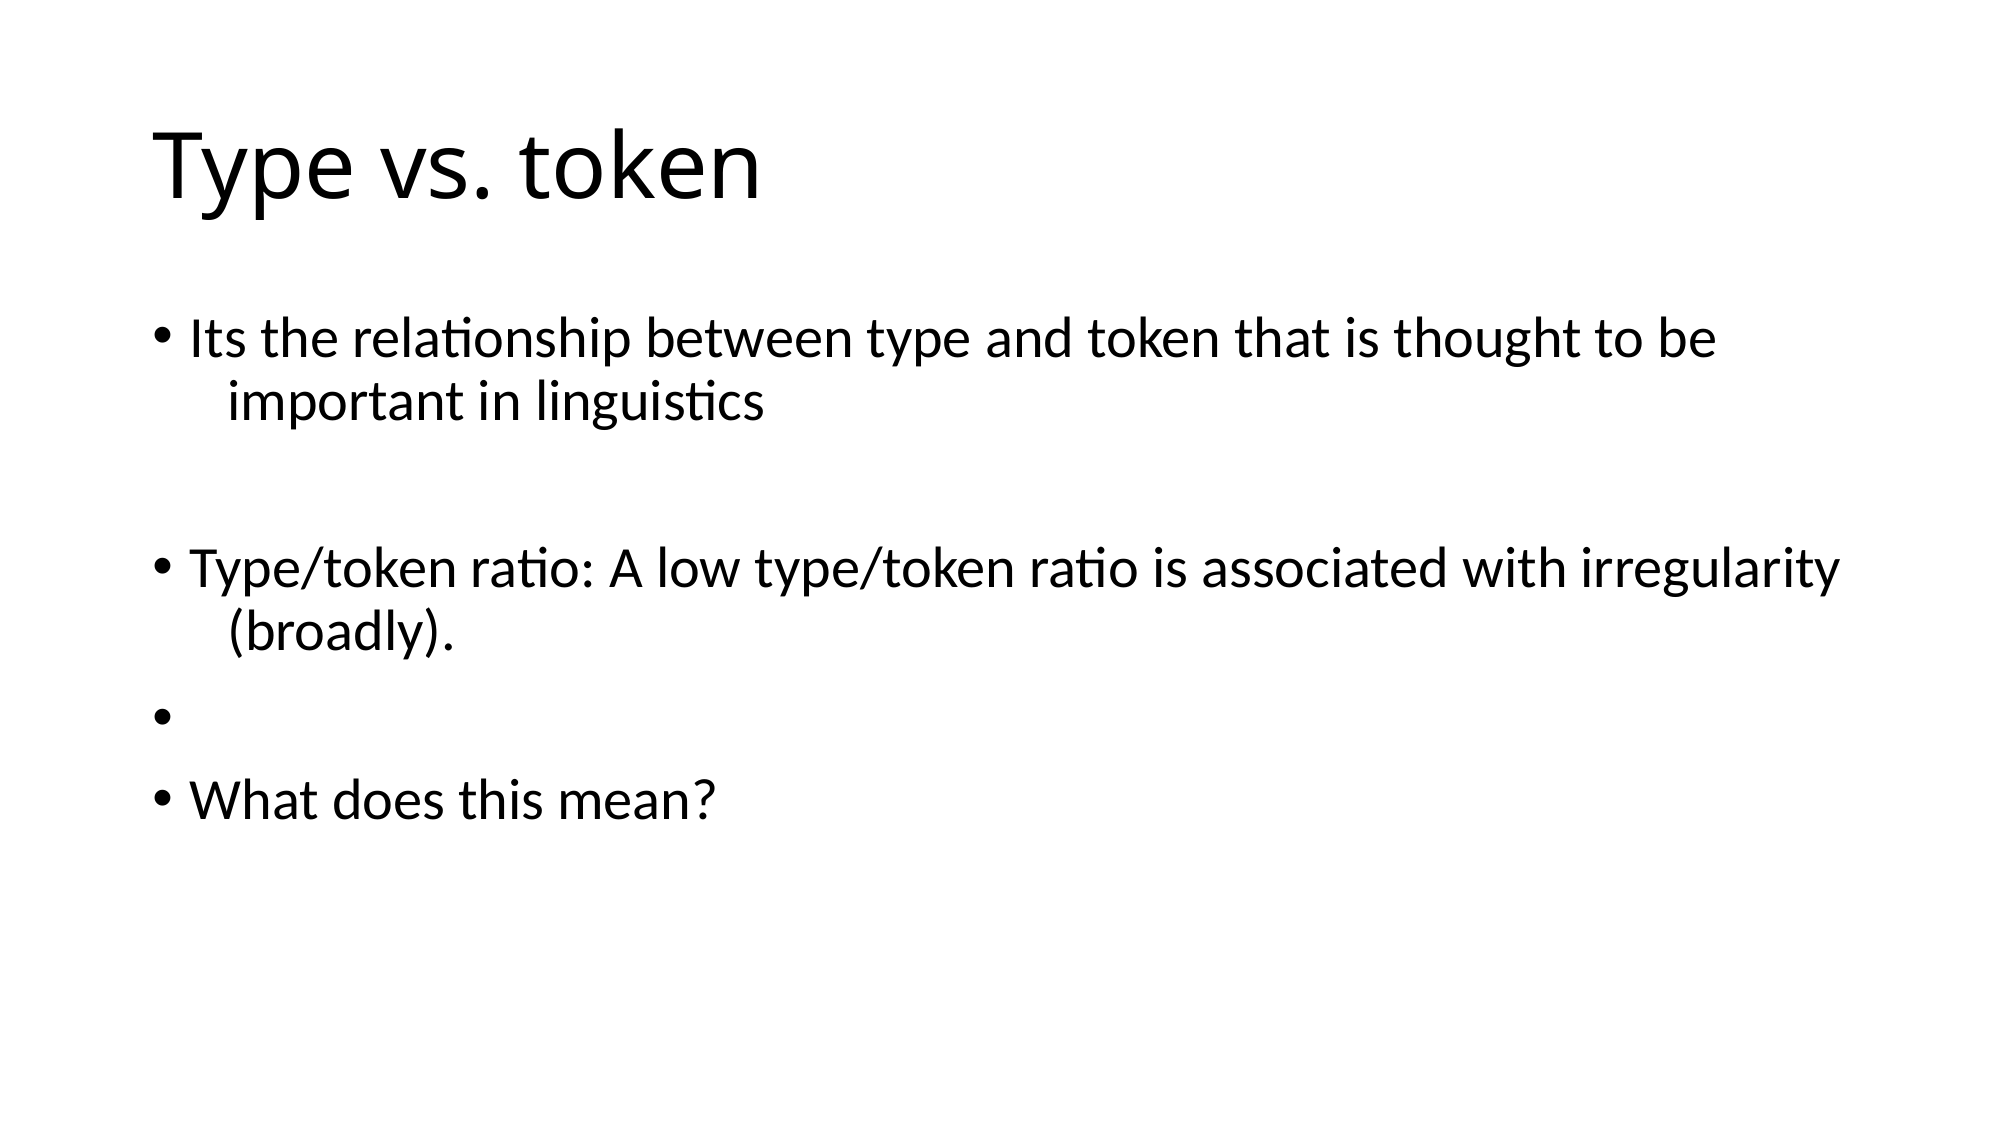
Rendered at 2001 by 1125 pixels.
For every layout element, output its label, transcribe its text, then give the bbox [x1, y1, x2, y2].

list Its the relationship between type and token that is thought to be important in linguistics Type/token ratio: A low type/token ratio is associated with irregularity (broadly). What does this mean? [137, 299, 1863, 1014]
title Type vs. token [137, 59, 1863, 278]
